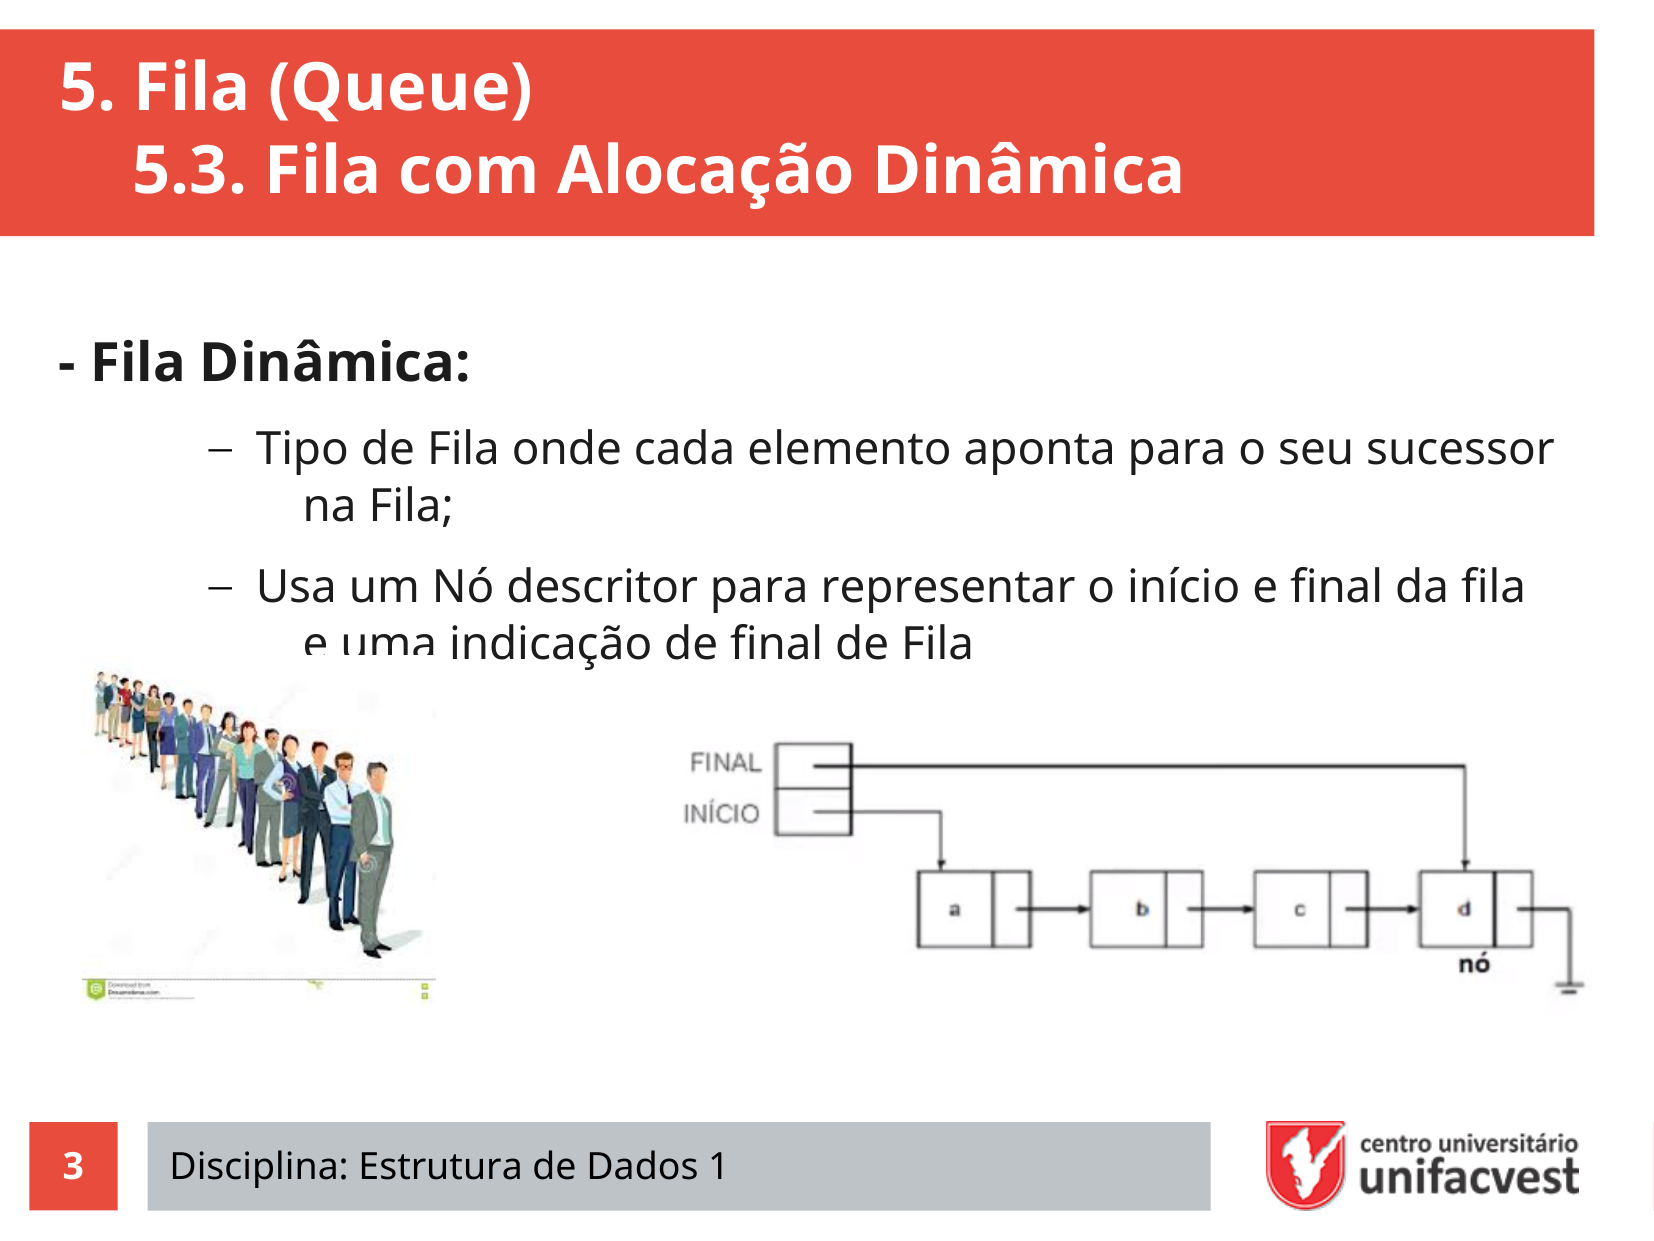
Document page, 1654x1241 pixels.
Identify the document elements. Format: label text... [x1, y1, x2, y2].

picture [655, 708, 1607, 1023]
title 5. Fila (Queue) 5.3. Fila com Alocação Dinâmica [59, 59, 1595, 207]
picture [1266, 1121, 1579, 1211]
list - Fila Dinâmica: Tipo de Fila onde cada elemento aponta para o seu sucessor na Fila; Usa um Nó descritor para representar o início e final da fila e uma indicação de final de Fila [59, 324, 1566, 1093]
text_box [1238, 1120, 1654, 1212]
text_box Disciplina: Estrutura de Dados 1 [154, 1132, 1205, 1196]
picture [82, 655, 436, 1004]
